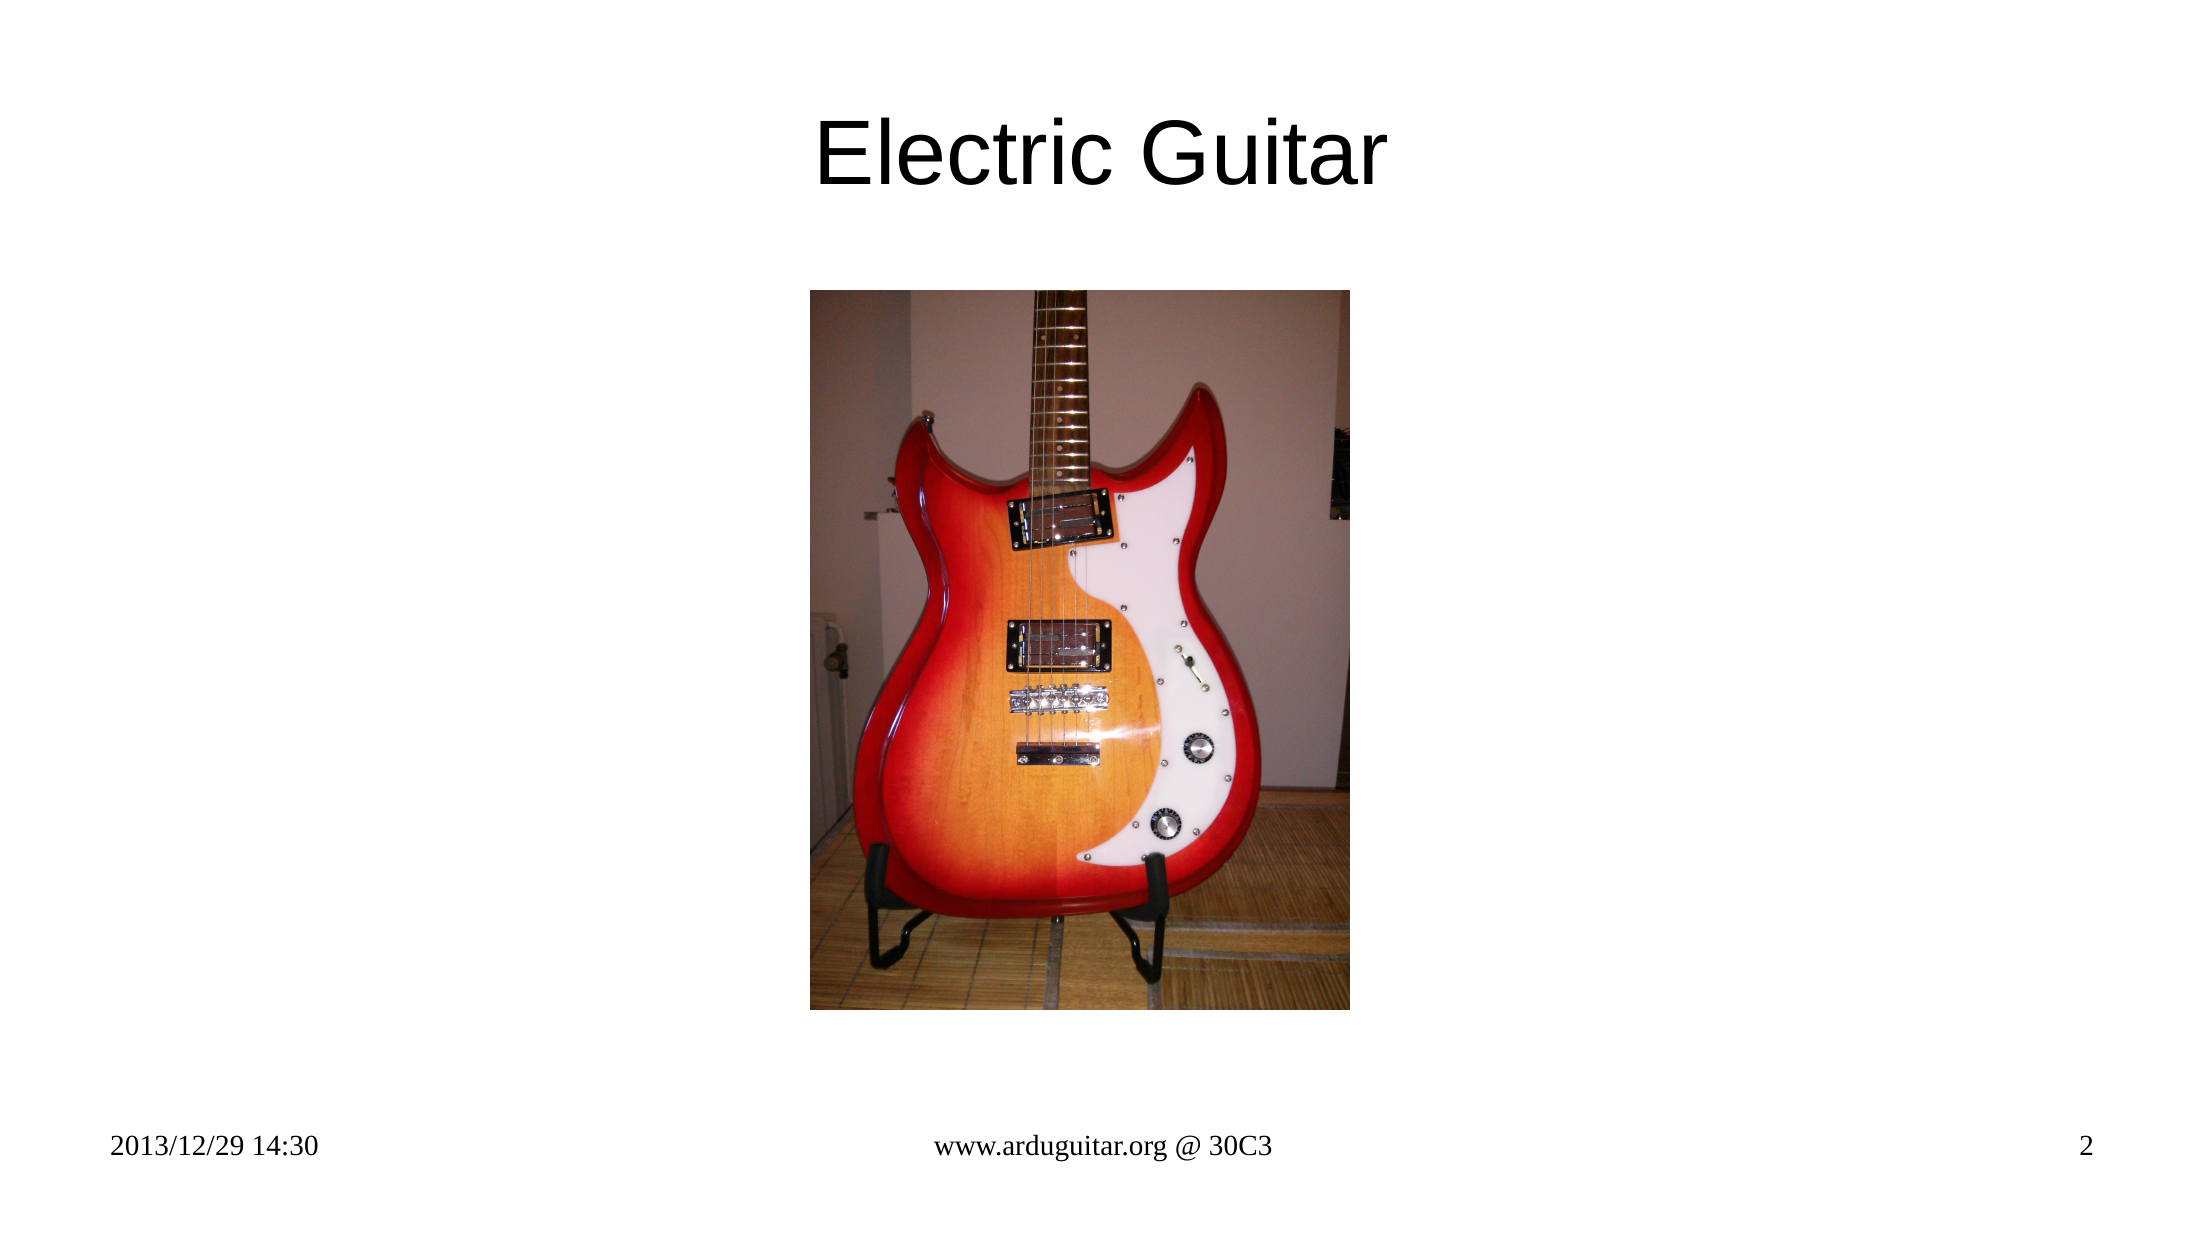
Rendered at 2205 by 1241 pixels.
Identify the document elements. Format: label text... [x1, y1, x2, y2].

picture [810, 290, 1350, 1010]
title Electric Guitar [110, 49, 2095, 257]
